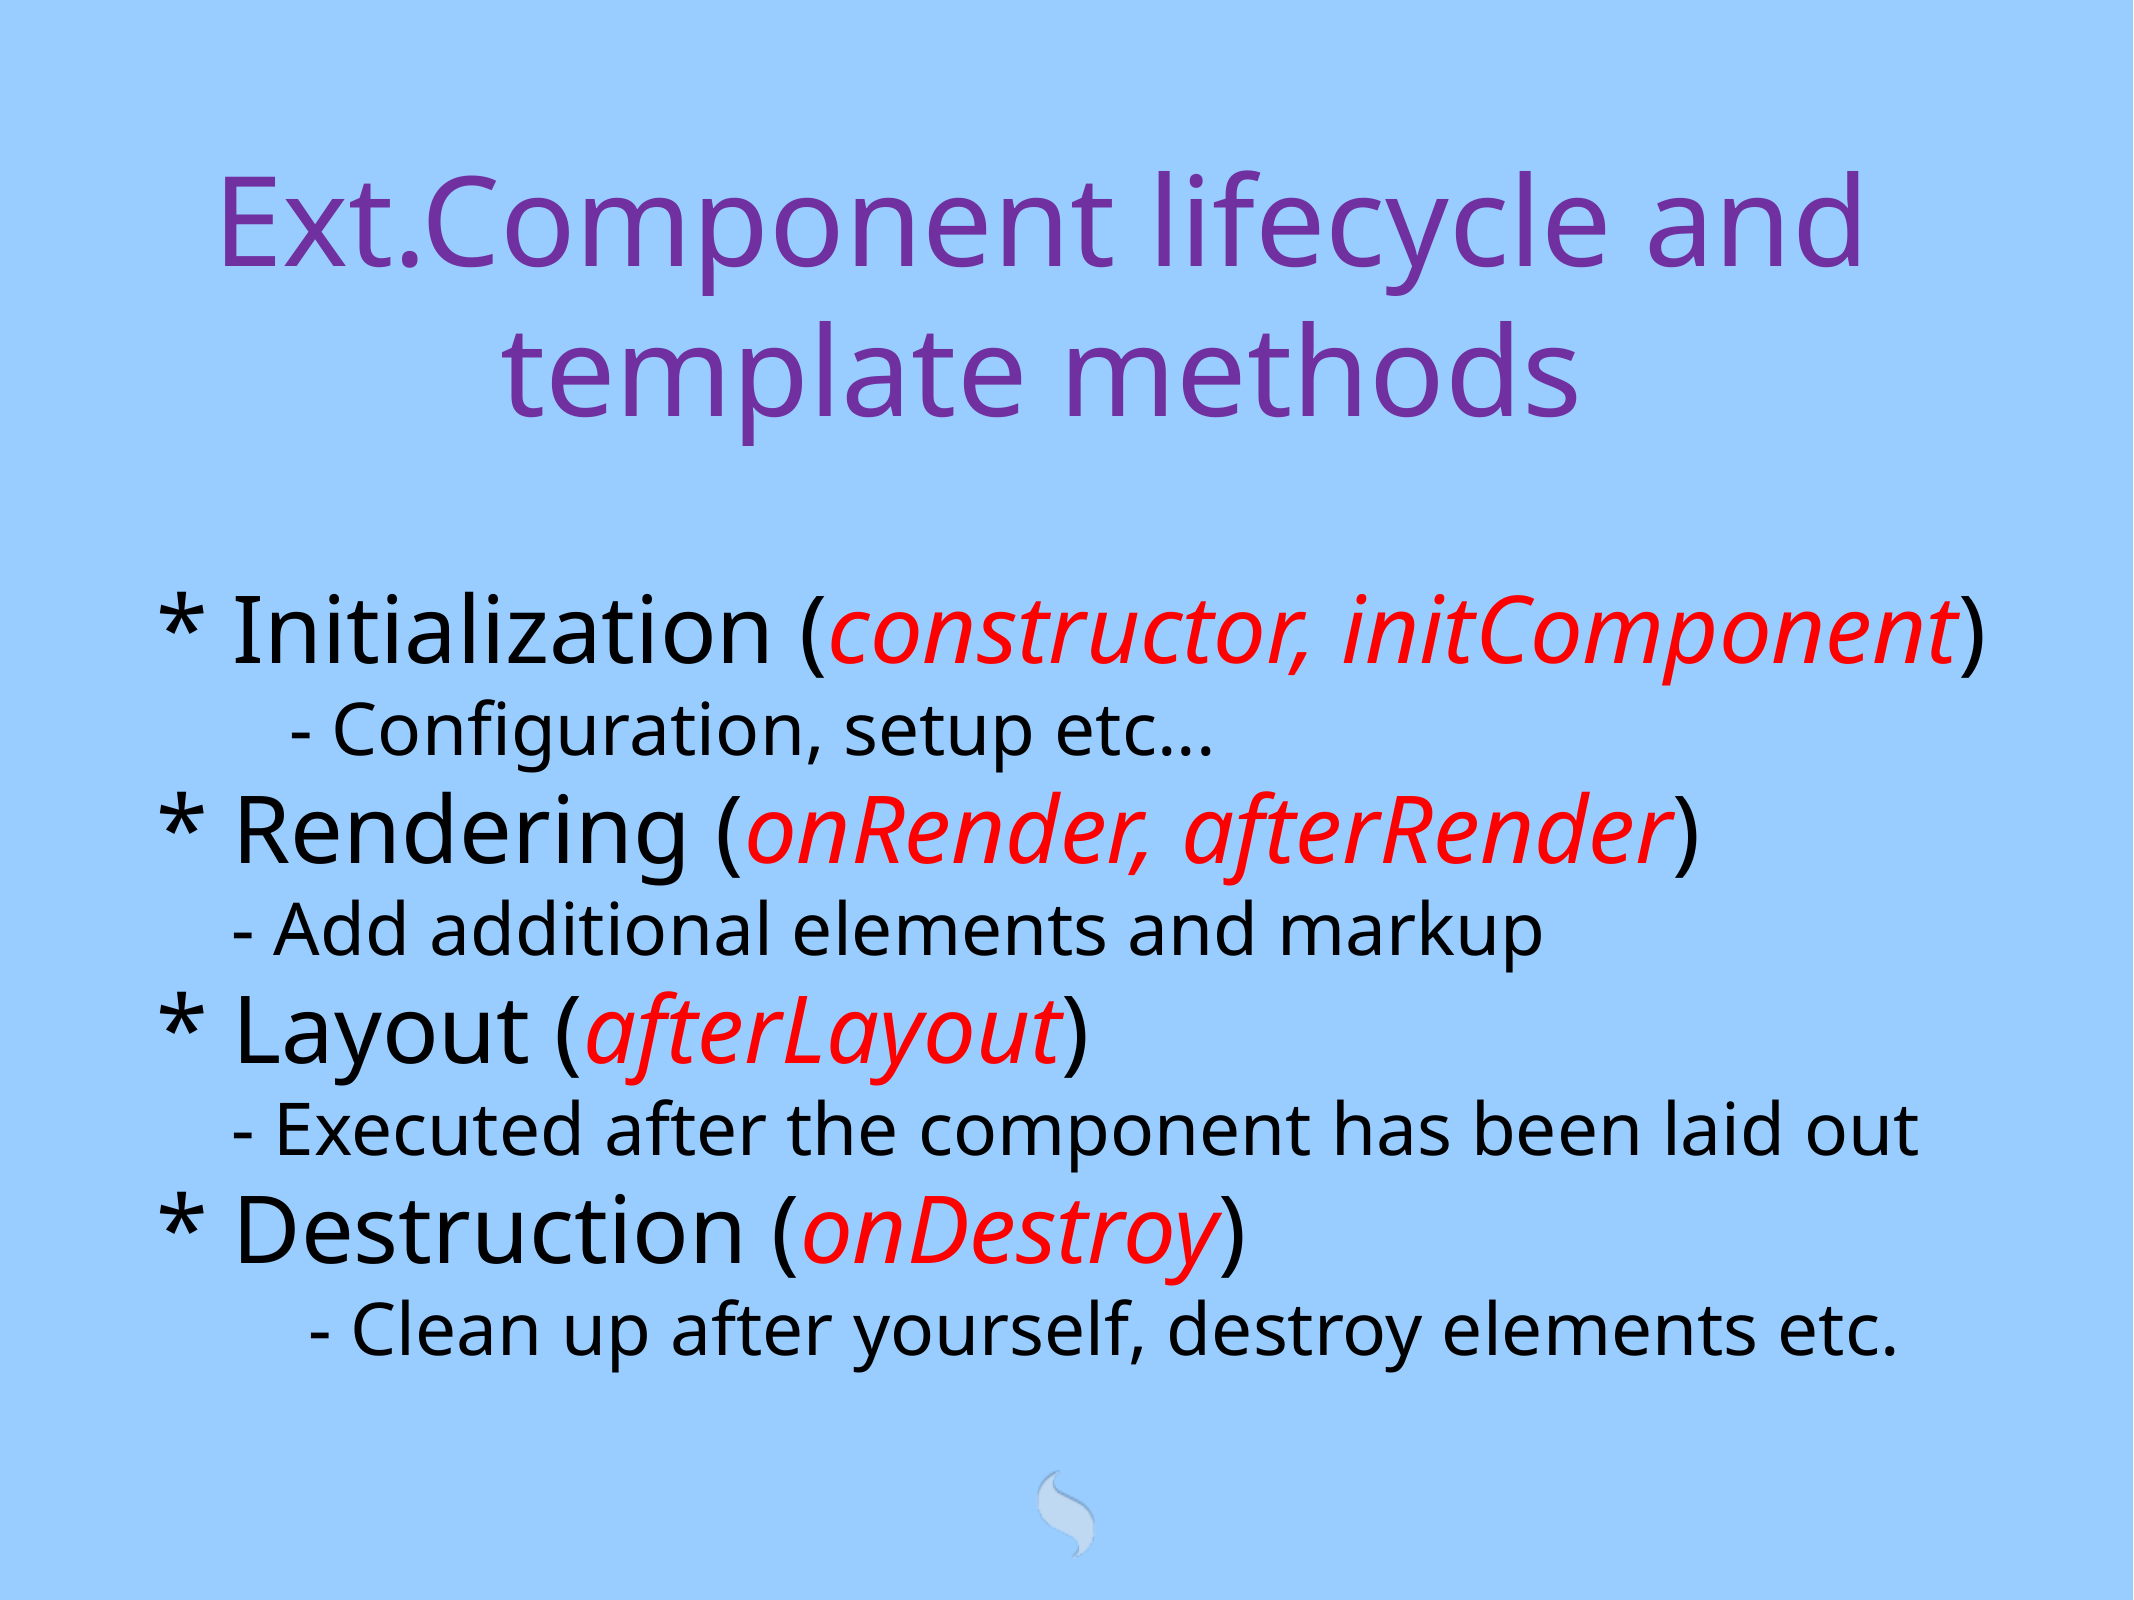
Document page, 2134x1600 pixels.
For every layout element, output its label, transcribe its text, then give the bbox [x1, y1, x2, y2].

text_box * Initialization (constructor, initComponent) - Configuration, setup etc... * Rendering (onRender, afterRender) - Add additional elements and markup * Layout (afterLayout) - Executed after the component has been laid out * Destruction (onDestroy) - Clean up after yourself, destroy elements etc. [141, 562, 2017, 1378]
text_box Ext.Component lifecycle and template methods [116, 112, 1967, 450]
picture [1035, 1470, 1098, 1561]
